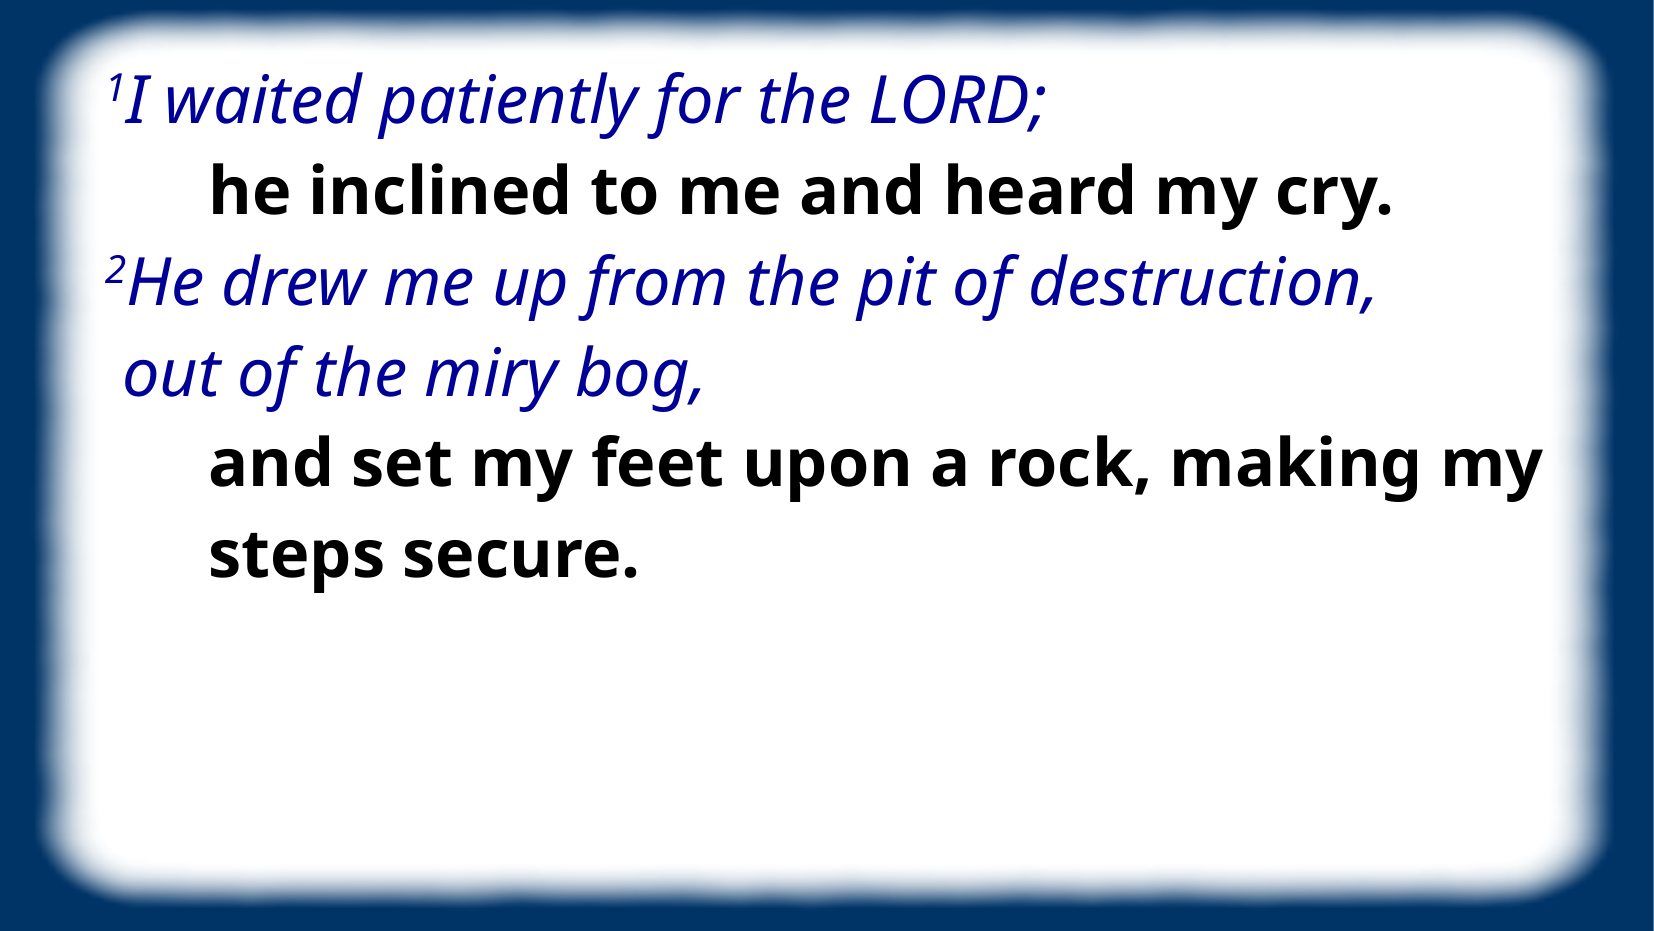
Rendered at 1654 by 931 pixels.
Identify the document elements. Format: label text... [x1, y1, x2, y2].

picture [0, 0, 1654, 931]
text_box 1I waited patiently for the LORD; he inclined to me and heard my cry. 2He drew me up from the pit of destruction, out of the miry bog, and set my feet upon a rock, making my steps secure. [90, 45, 1561, 593]
